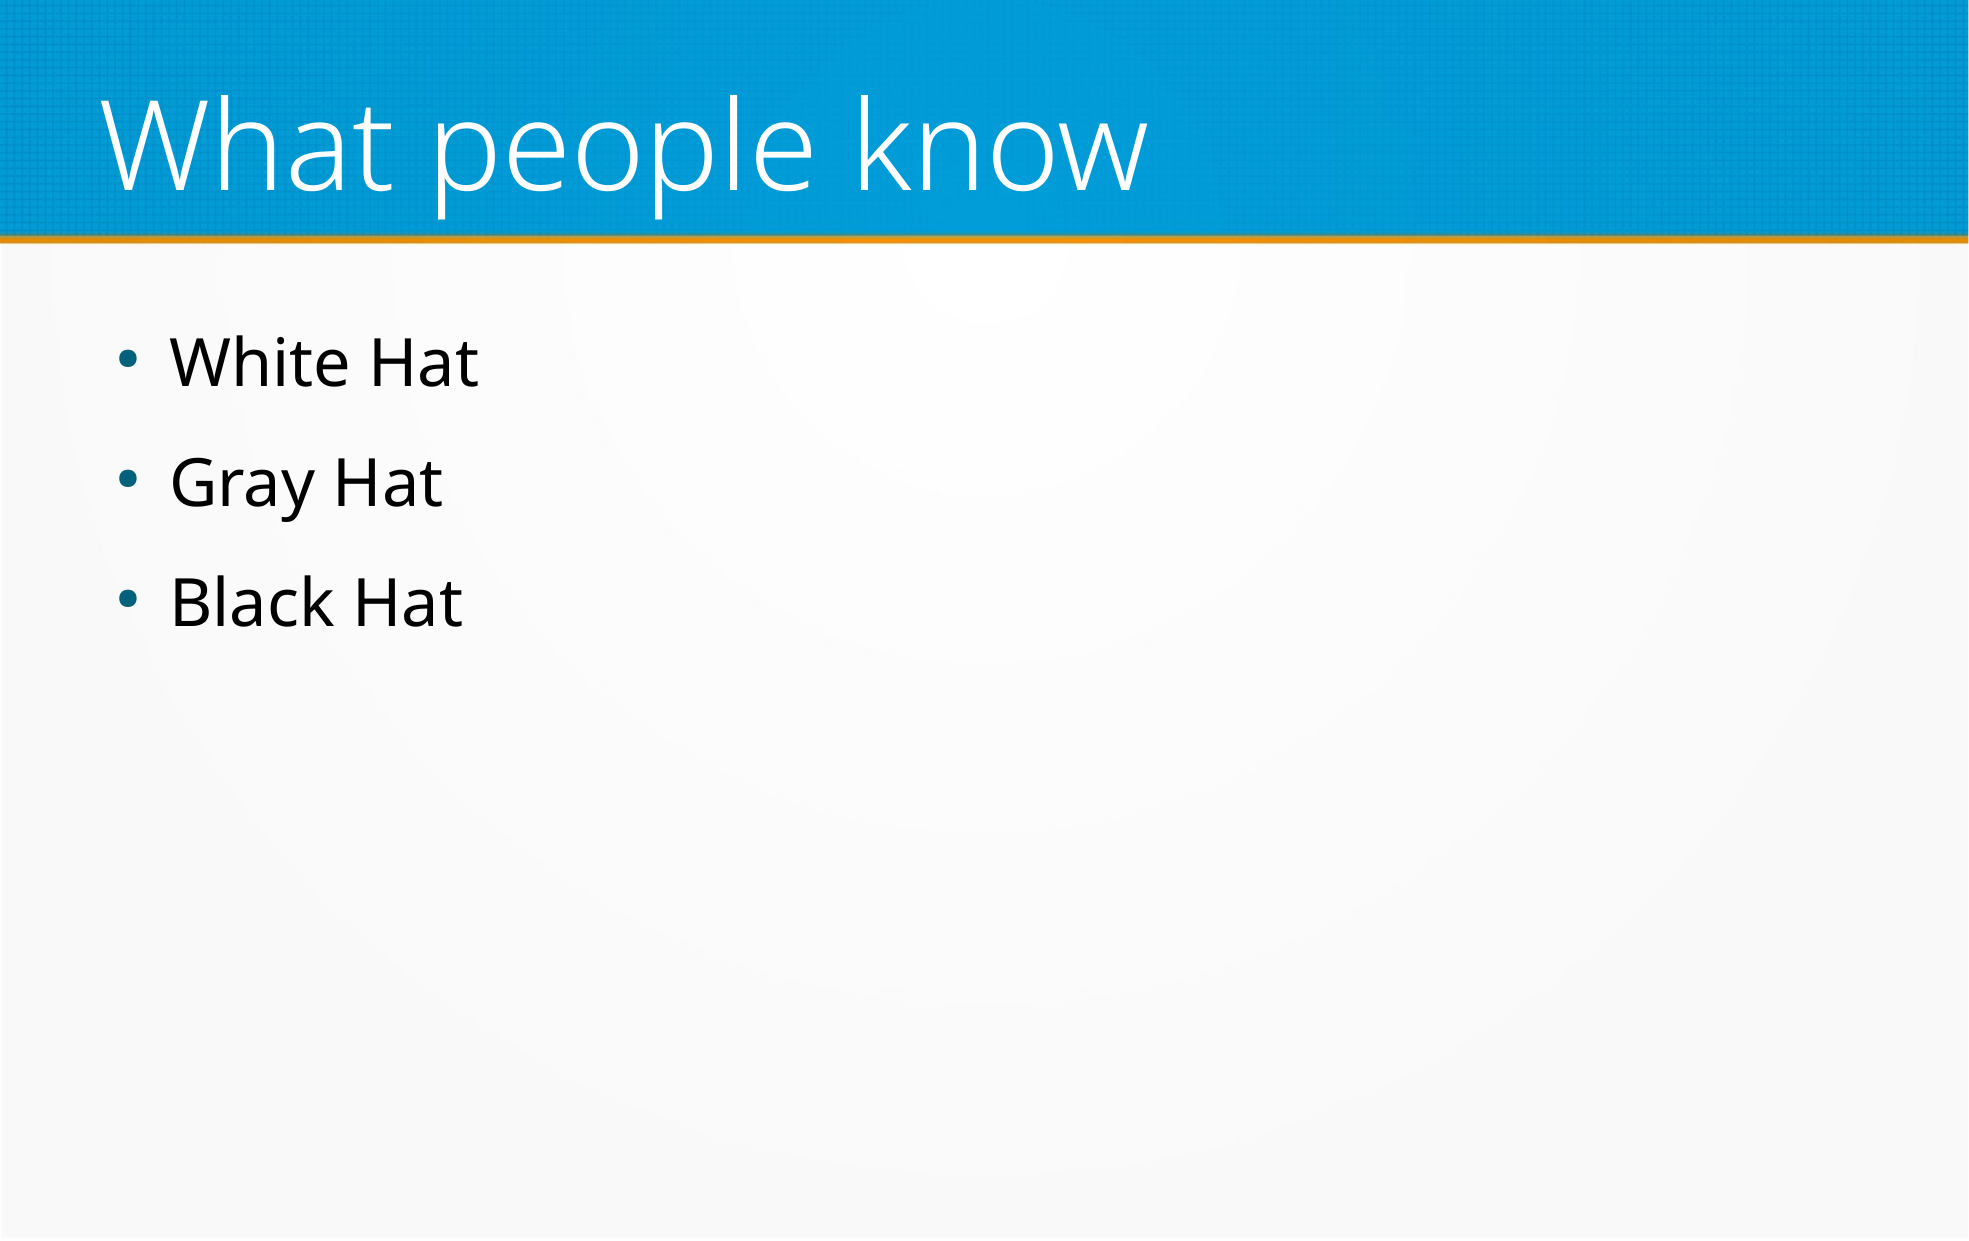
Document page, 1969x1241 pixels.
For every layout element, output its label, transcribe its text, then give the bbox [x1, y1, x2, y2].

list White Hat Gray Hat Black Hat [98, 315, 1861, 1081]
title What people know [98, 19, 1870, 227]
picture [0, 233, 1969, 1241]
